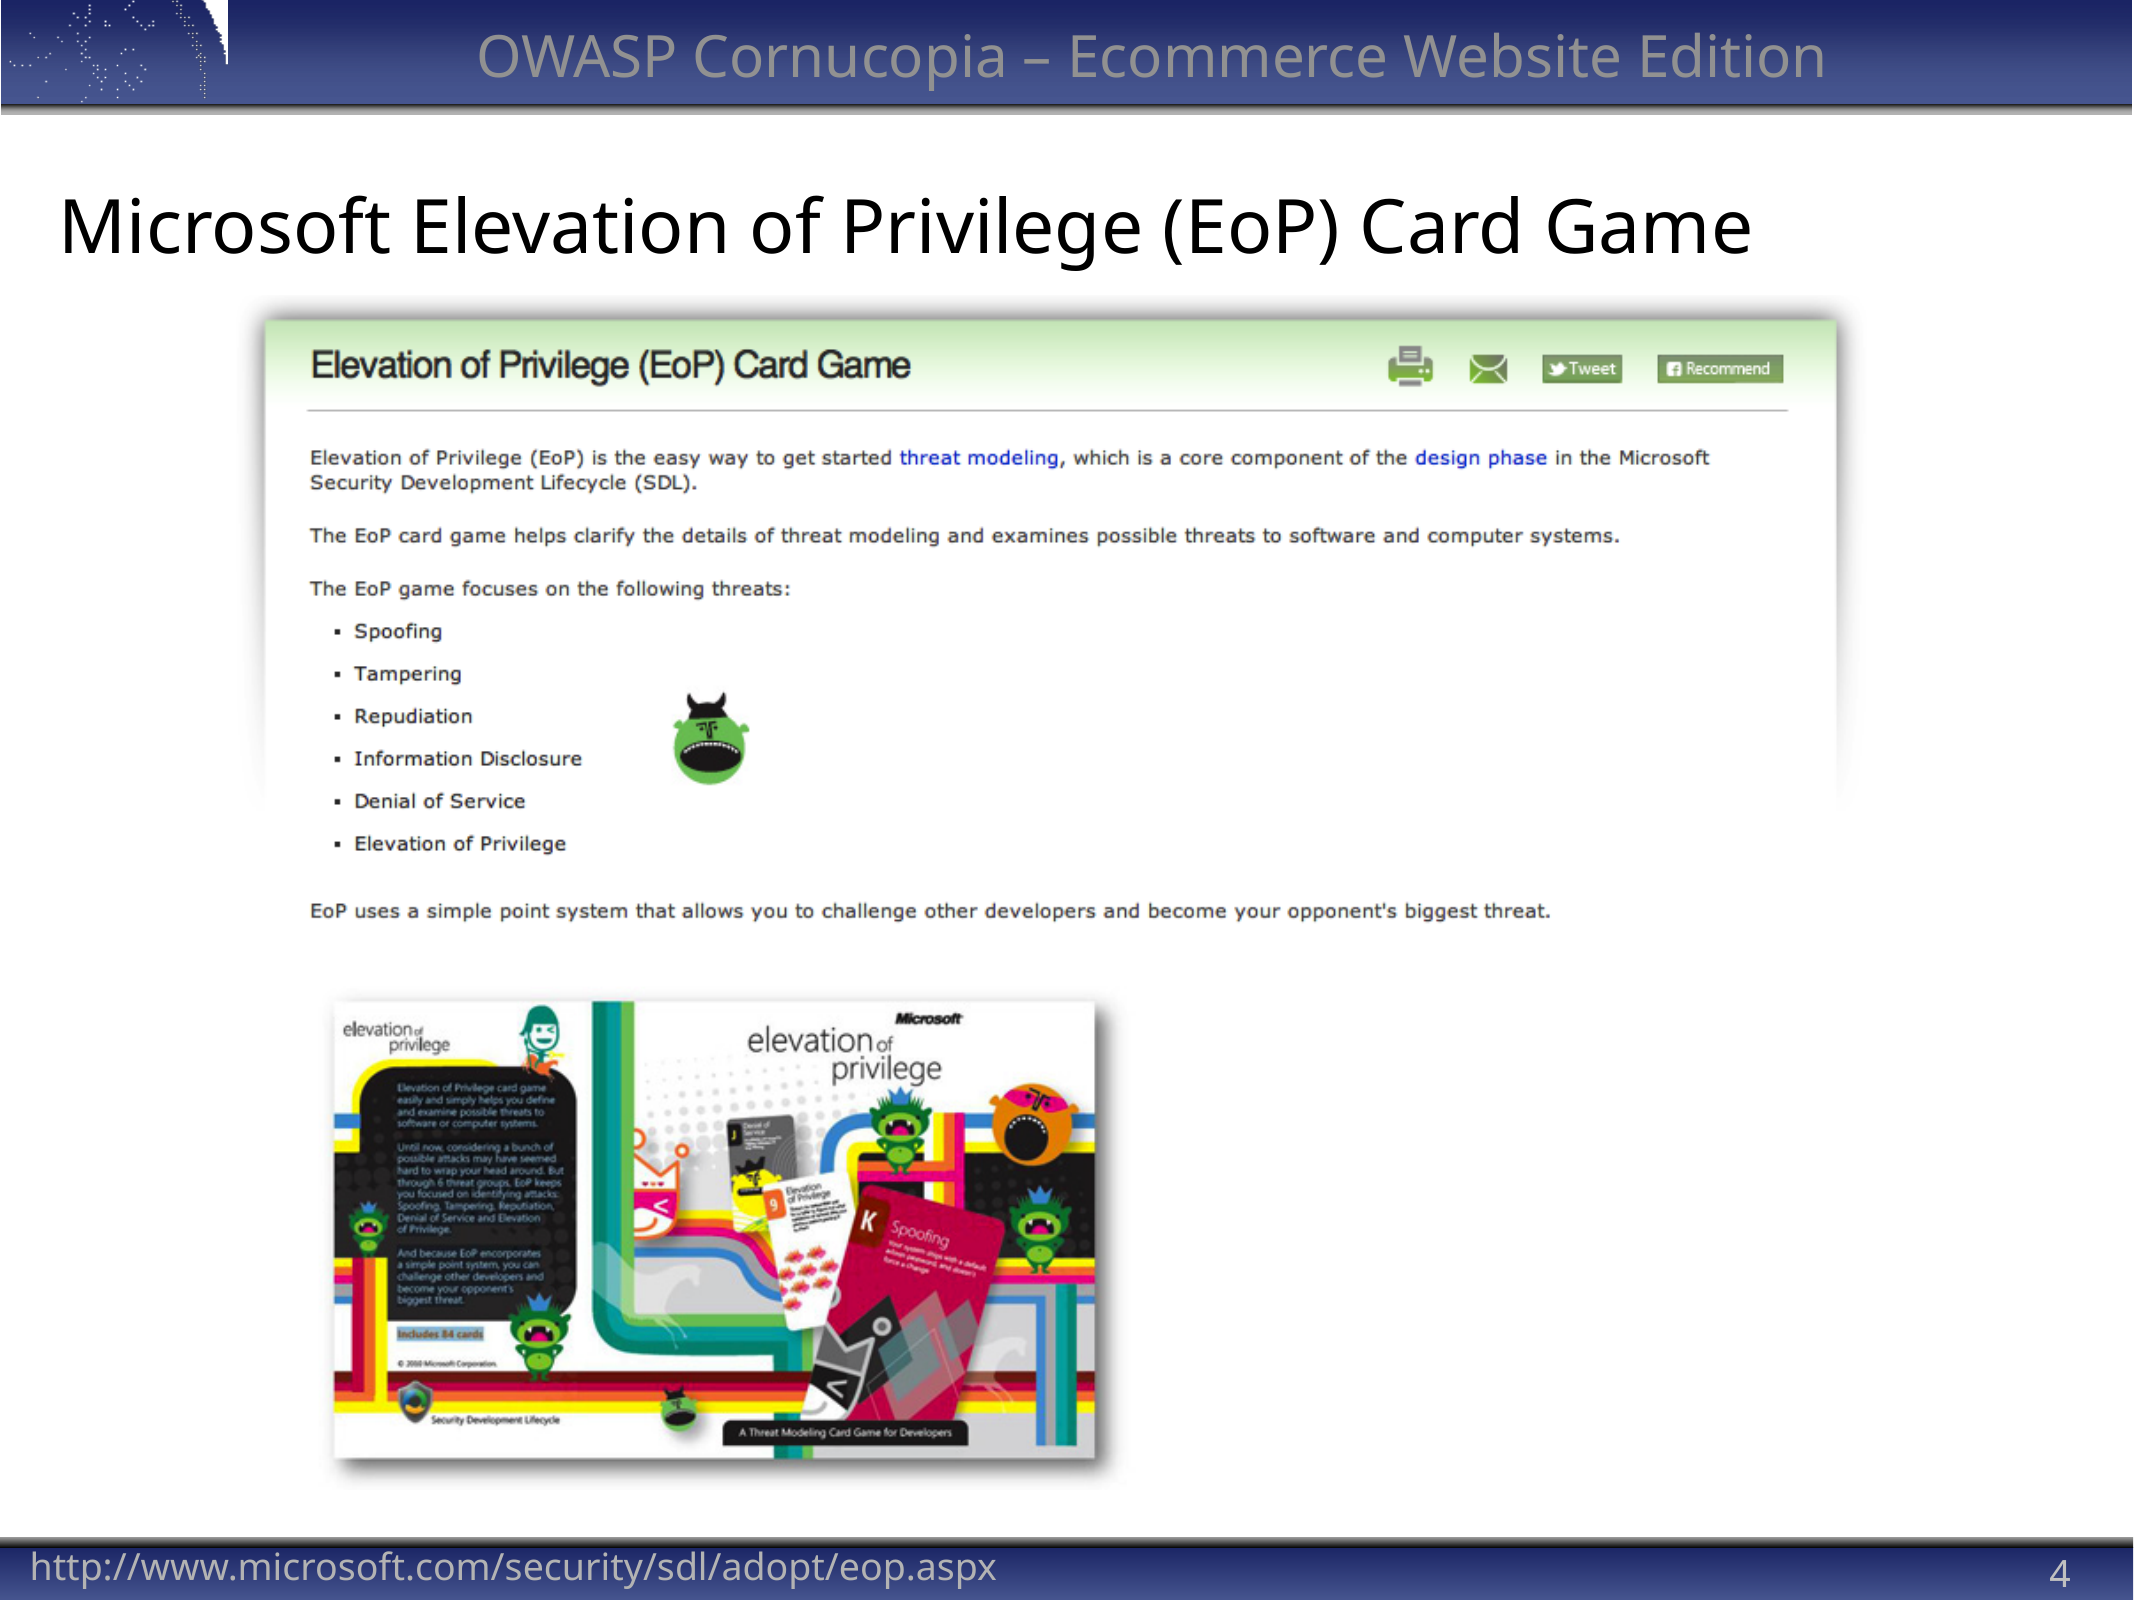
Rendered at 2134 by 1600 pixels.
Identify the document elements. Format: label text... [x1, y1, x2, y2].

picture [236, 295, 1867, 1490]
title Microsoft Elevation of Privilege (EoP) Card Game [58, 124, 2126, 325]
list http://www.microsoft.com/security/sdl/adopt/eop.aspx [29, 1540, 2038, 1600]
